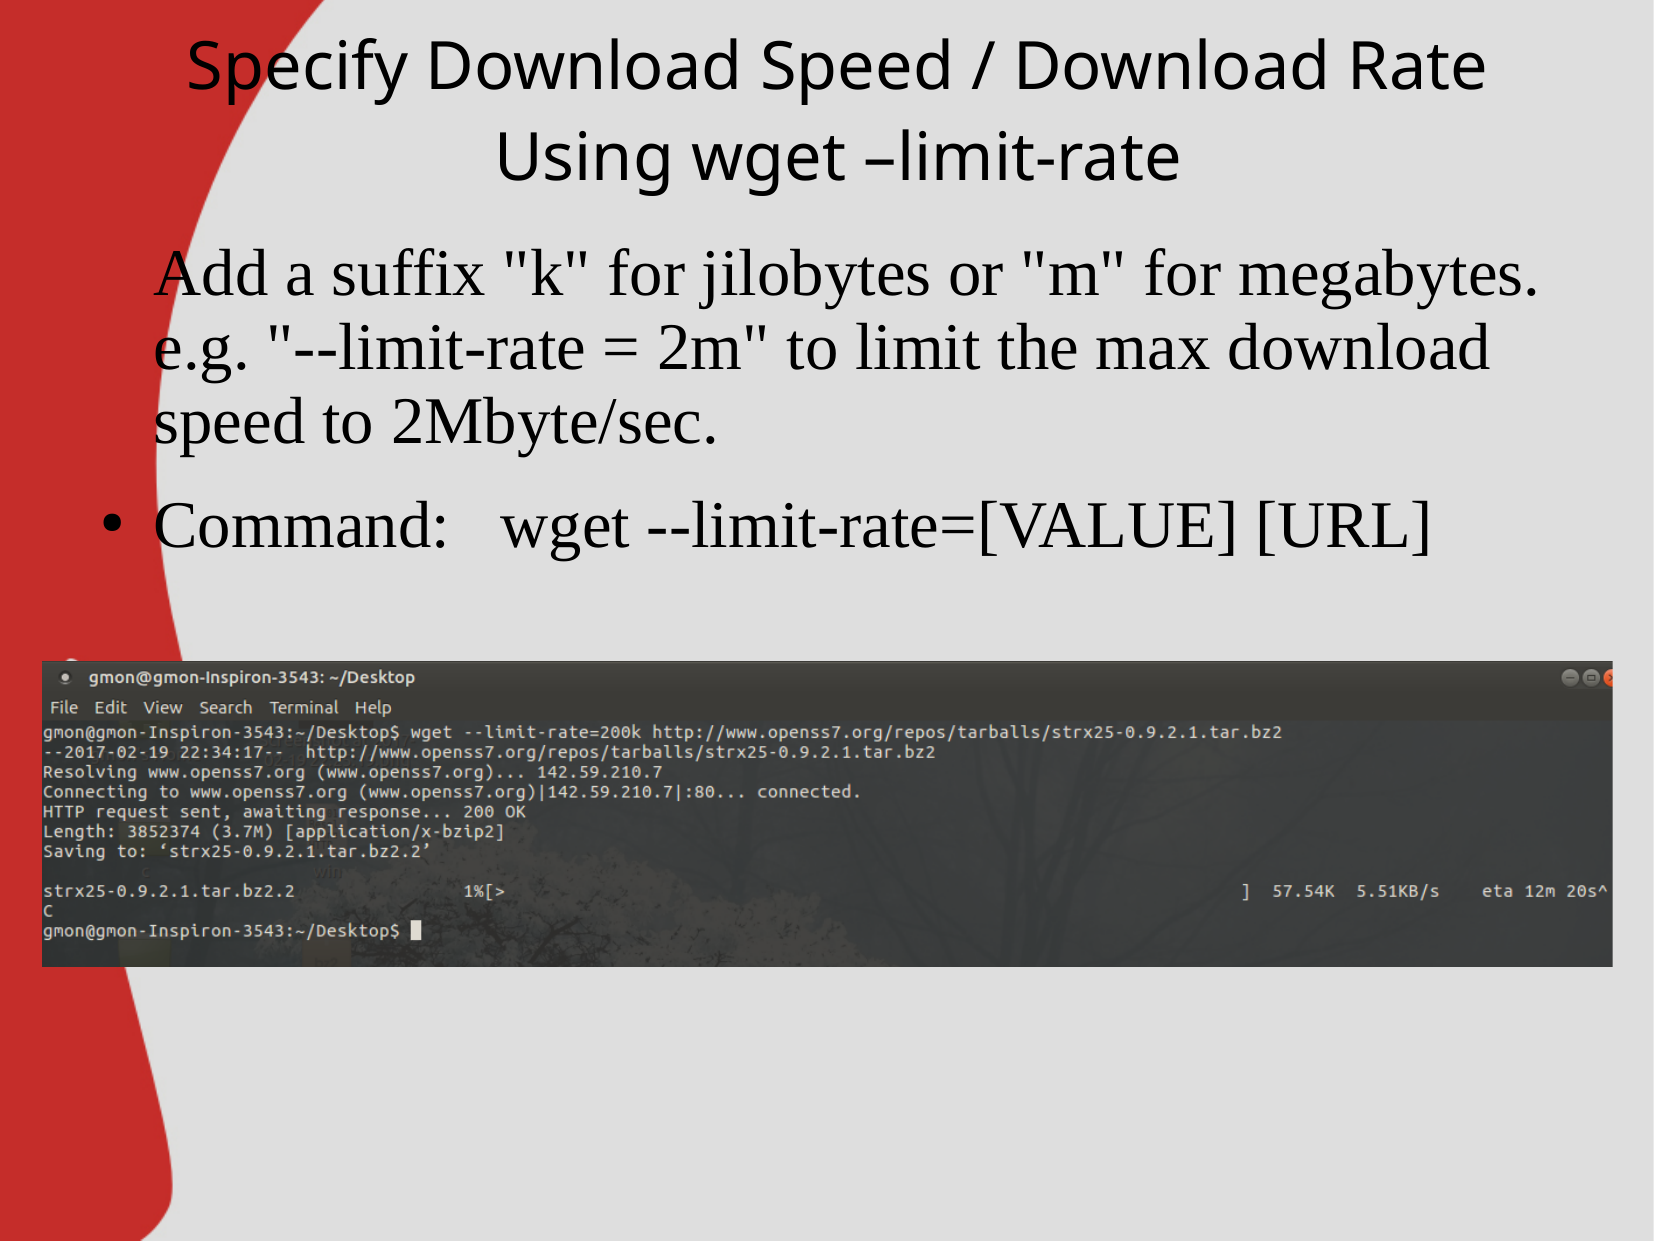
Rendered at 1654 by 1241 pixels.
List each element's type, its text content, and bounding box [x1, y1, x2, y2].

title Specify Download Speed / Download Rate Using wget –limit-rate [94, 5, 1583, 213]
picture [0, 0, 1654, 1241]
list Add a suffix "k" for jilobytes or "m" for megabytes. e.g. "--limit-rate = 2m" to limit the max download speed to 2Mbyte/sec. Command: wget --limit-rate=[VALUE] [URL] [82, 236, 1571, 661]
